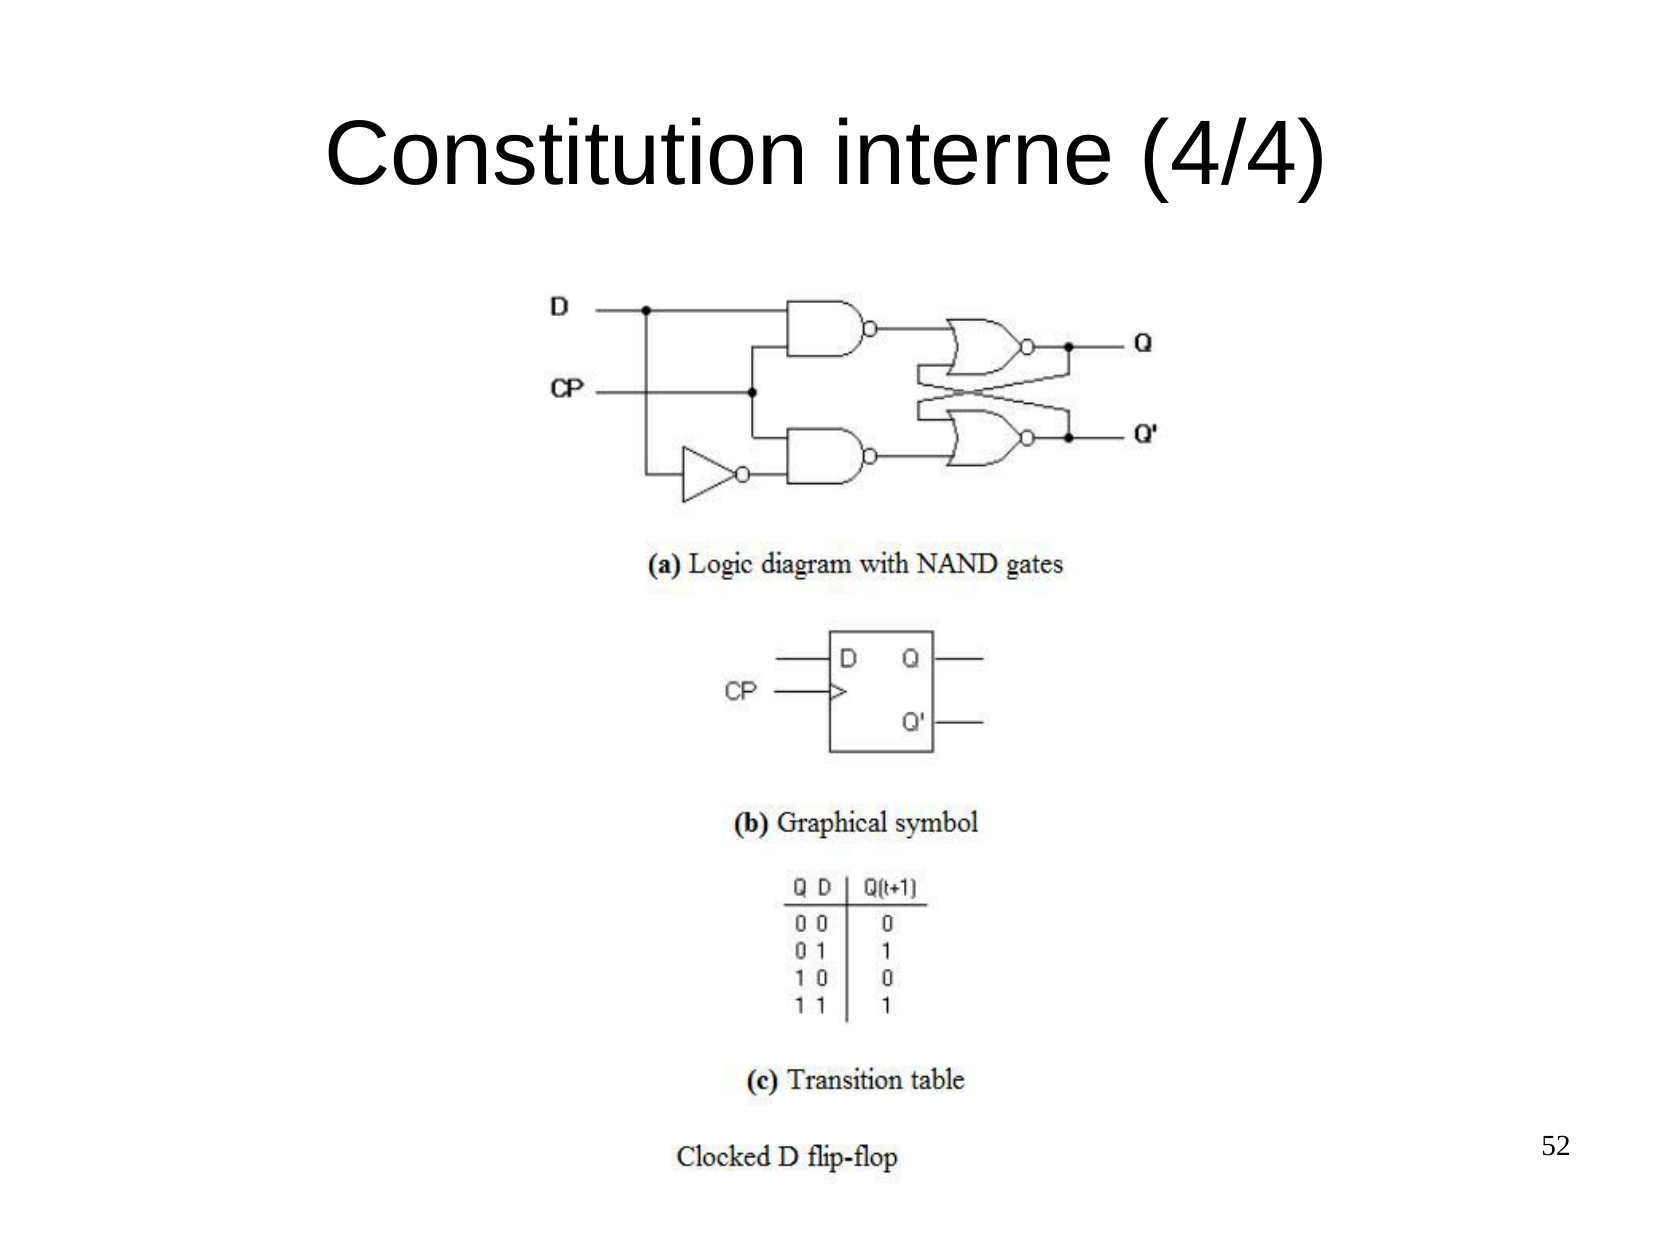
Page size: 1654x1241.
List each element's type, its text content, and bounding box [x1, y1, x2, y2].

picture [519, 280, 1193, 1217]
title Constitution interne (4/4) [82, 49, 1571, 257]
